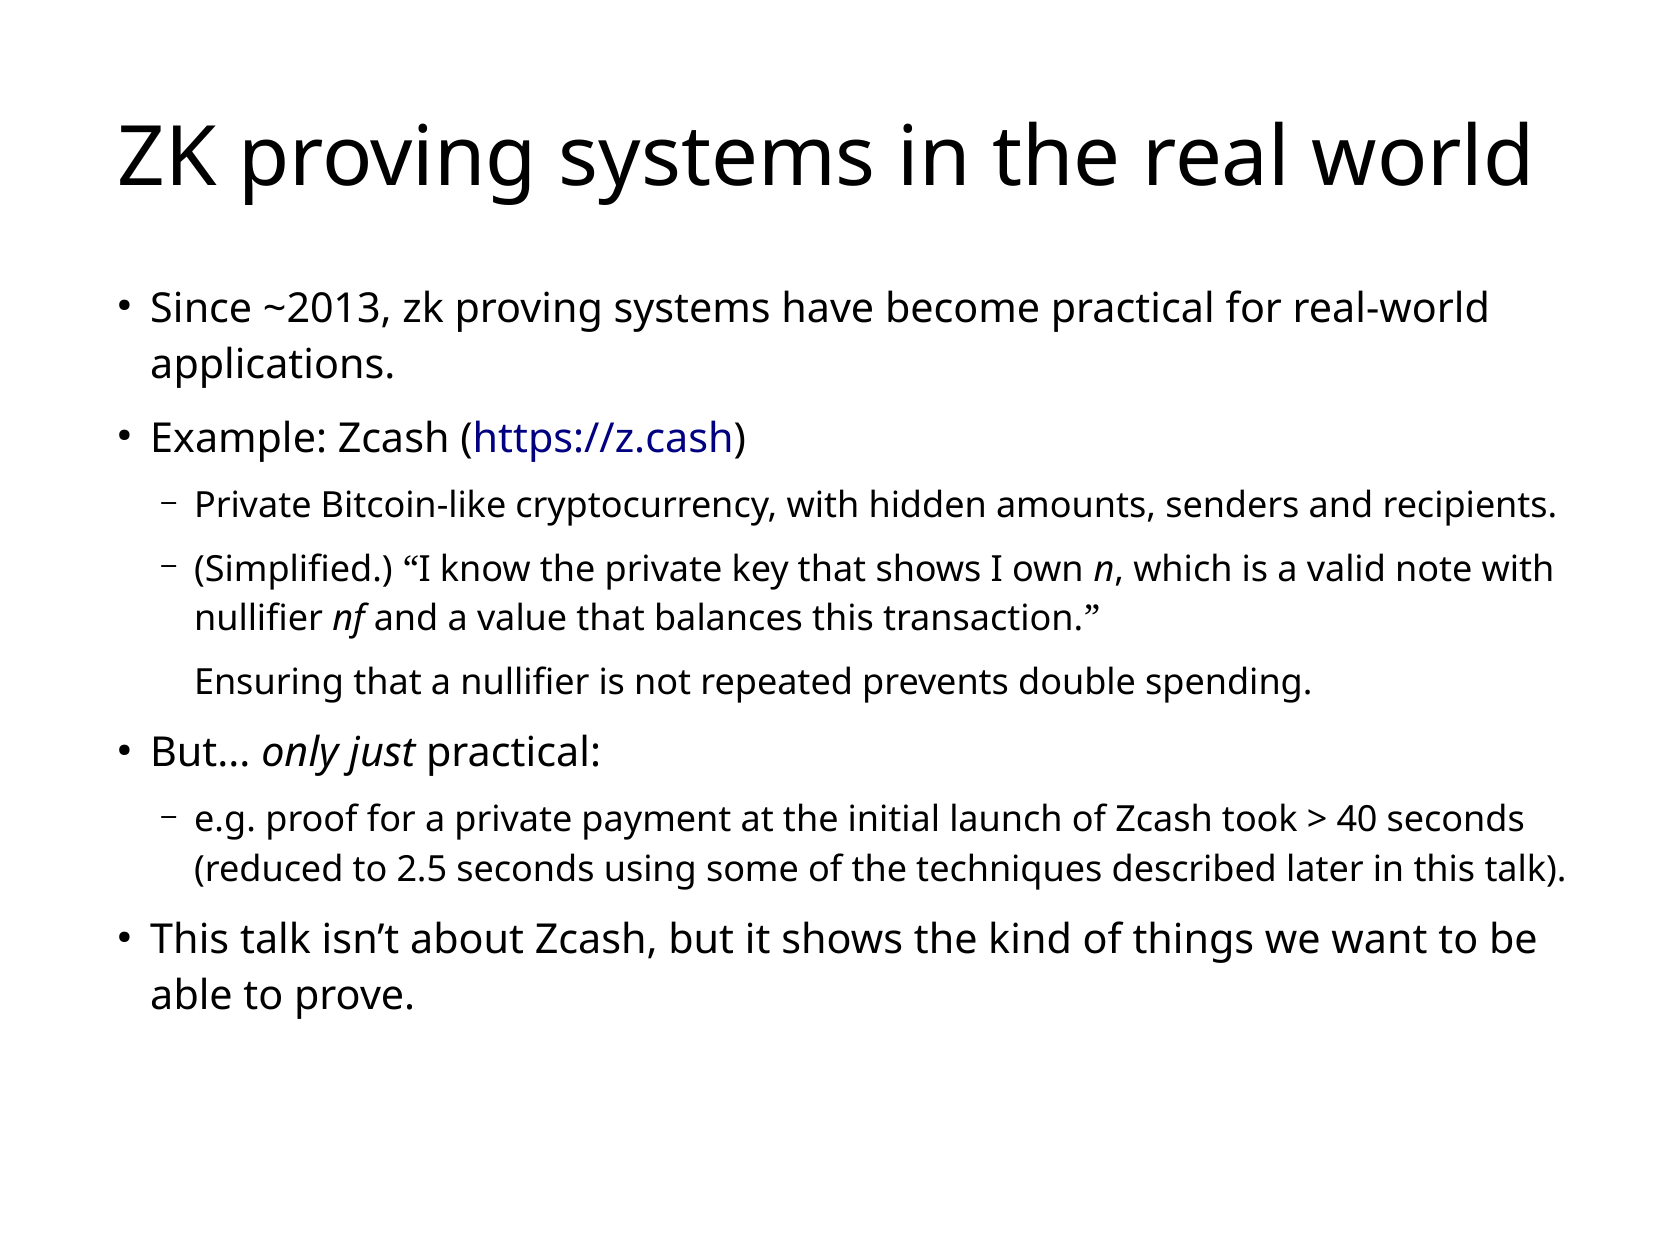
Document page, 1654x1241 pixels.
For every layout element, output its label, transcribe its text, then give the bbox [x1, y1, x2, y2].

list Since ~2013, zk proving systems have become practical for real-world applications. Example: Zcash (https://z.cash) Private Bitcoin-like cryptocurrency, with hidden amounts, senders and recipients. (Simplified.) “I know the private key that shows I own n, which is a valid note with nullifier nf and a value that balances this transaction.” Ensuring that a nullifier is not repeated prevents double spending. But... only just practical: e.g. proof for a private payment at the initial launch of Zcash took > 40 seconds (reduced to 2.5 seconds using some of the techniques described later in this talk). This talk isn’t about Zcash, but it shows the kind of things we want to be able to prove. [106, 278, 1583, 1123]
title ZK proving systems in the real world [82, 49, 1571, 257]
